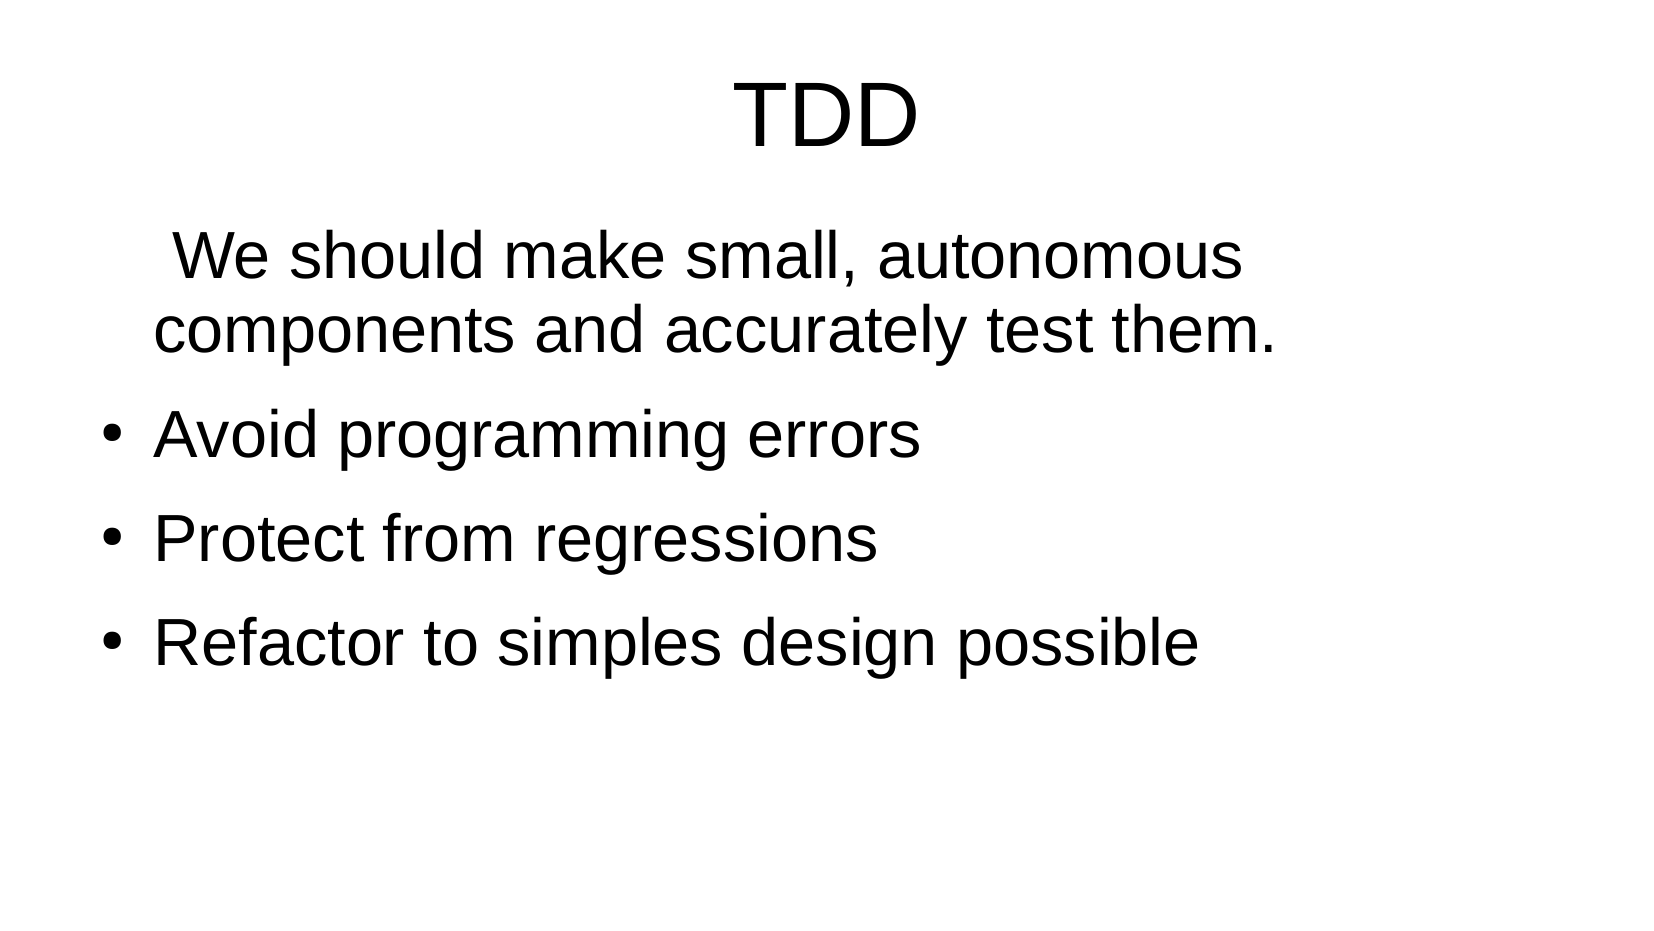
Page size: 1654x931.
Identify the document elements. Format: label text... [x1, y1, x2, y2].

list We should make small, autonomous components and accurately test them. Avoid programming errors Protect from regressions Refactor to simples design possible [82, 217, 1571, 758]
title TDD [82, 37, 1571, 193]
